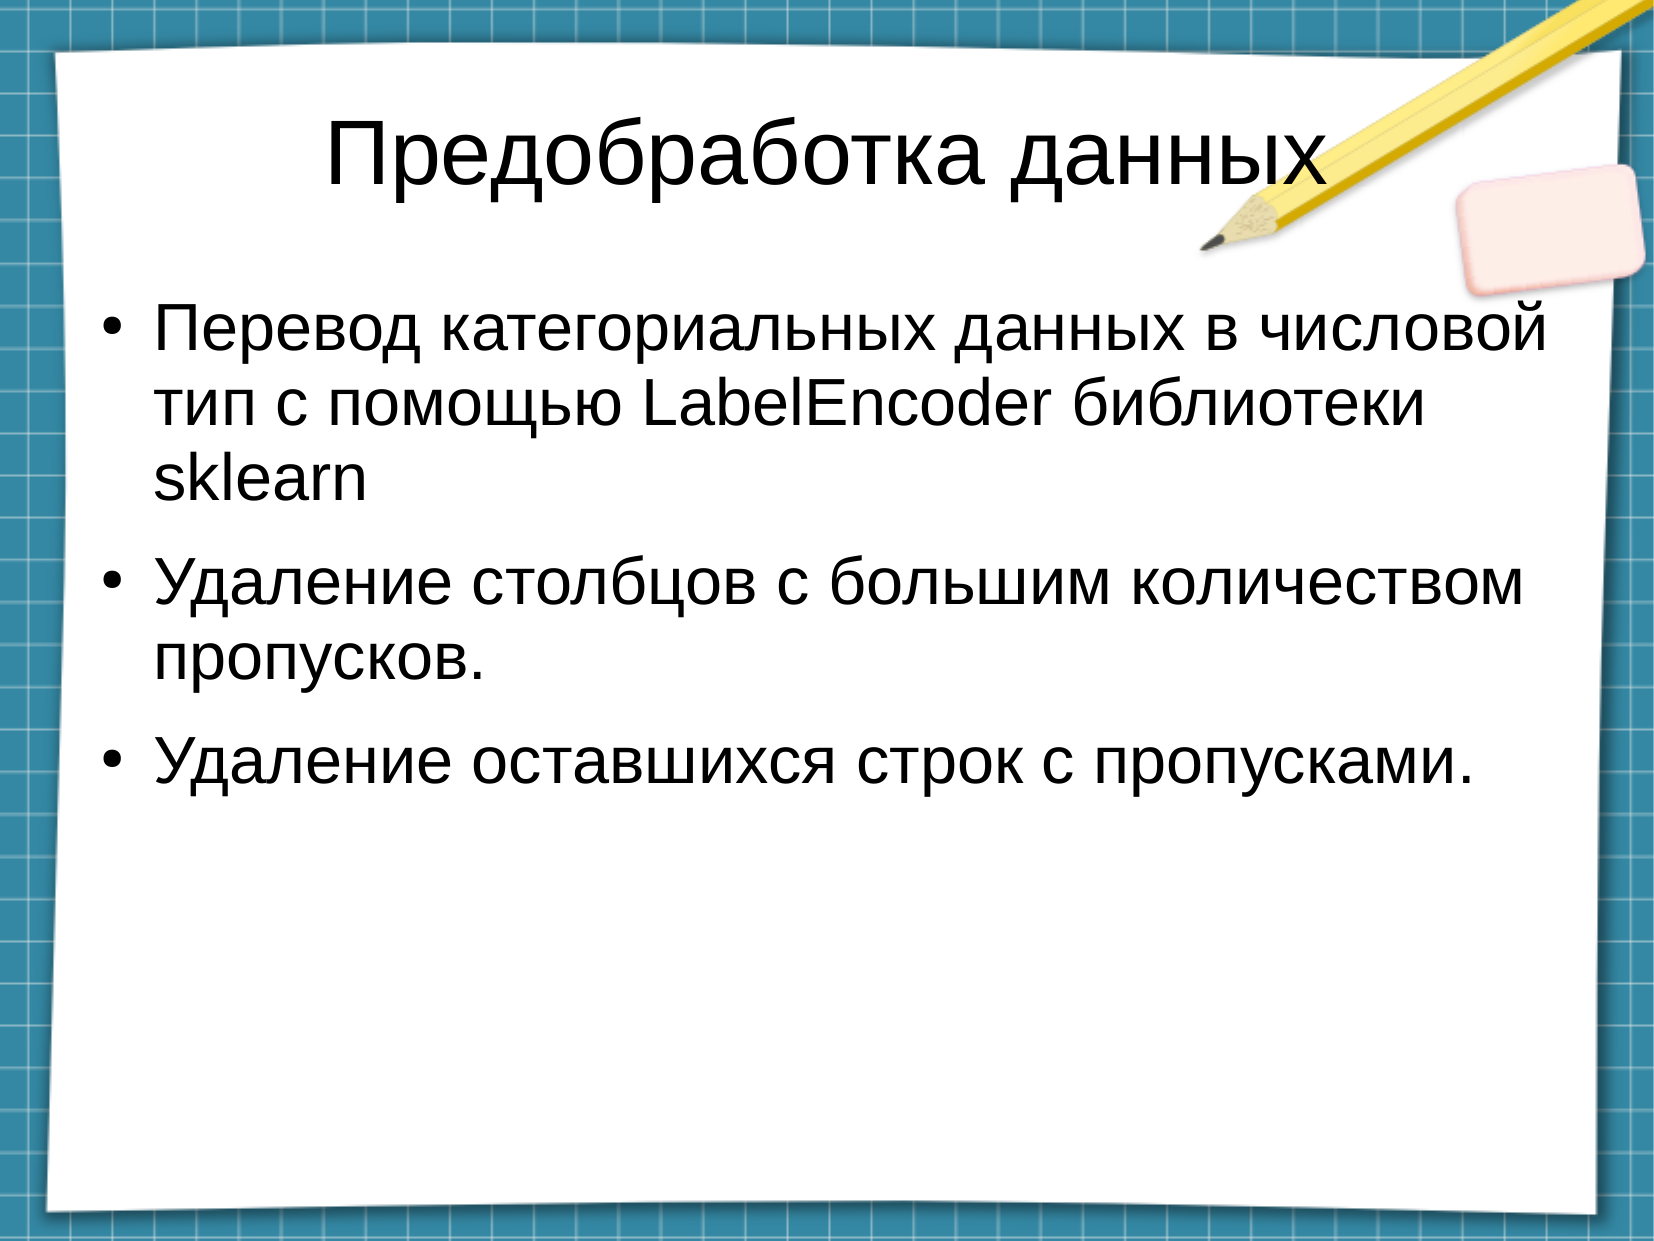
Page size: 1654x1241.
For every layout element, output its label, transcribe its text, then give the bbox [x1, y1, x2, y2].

title Предобработка данных [82, 49, 1571, 257]
list Перевод категориальных данных в числовой тип с помощью LabelEncoder библиотеки sklearn Удаление столбцов с большим количеством пропусков. Удаление оставшихся строк с пропусками. [82, 290, 1571, 1010]
picture [0, 0, 1654, 1241]
